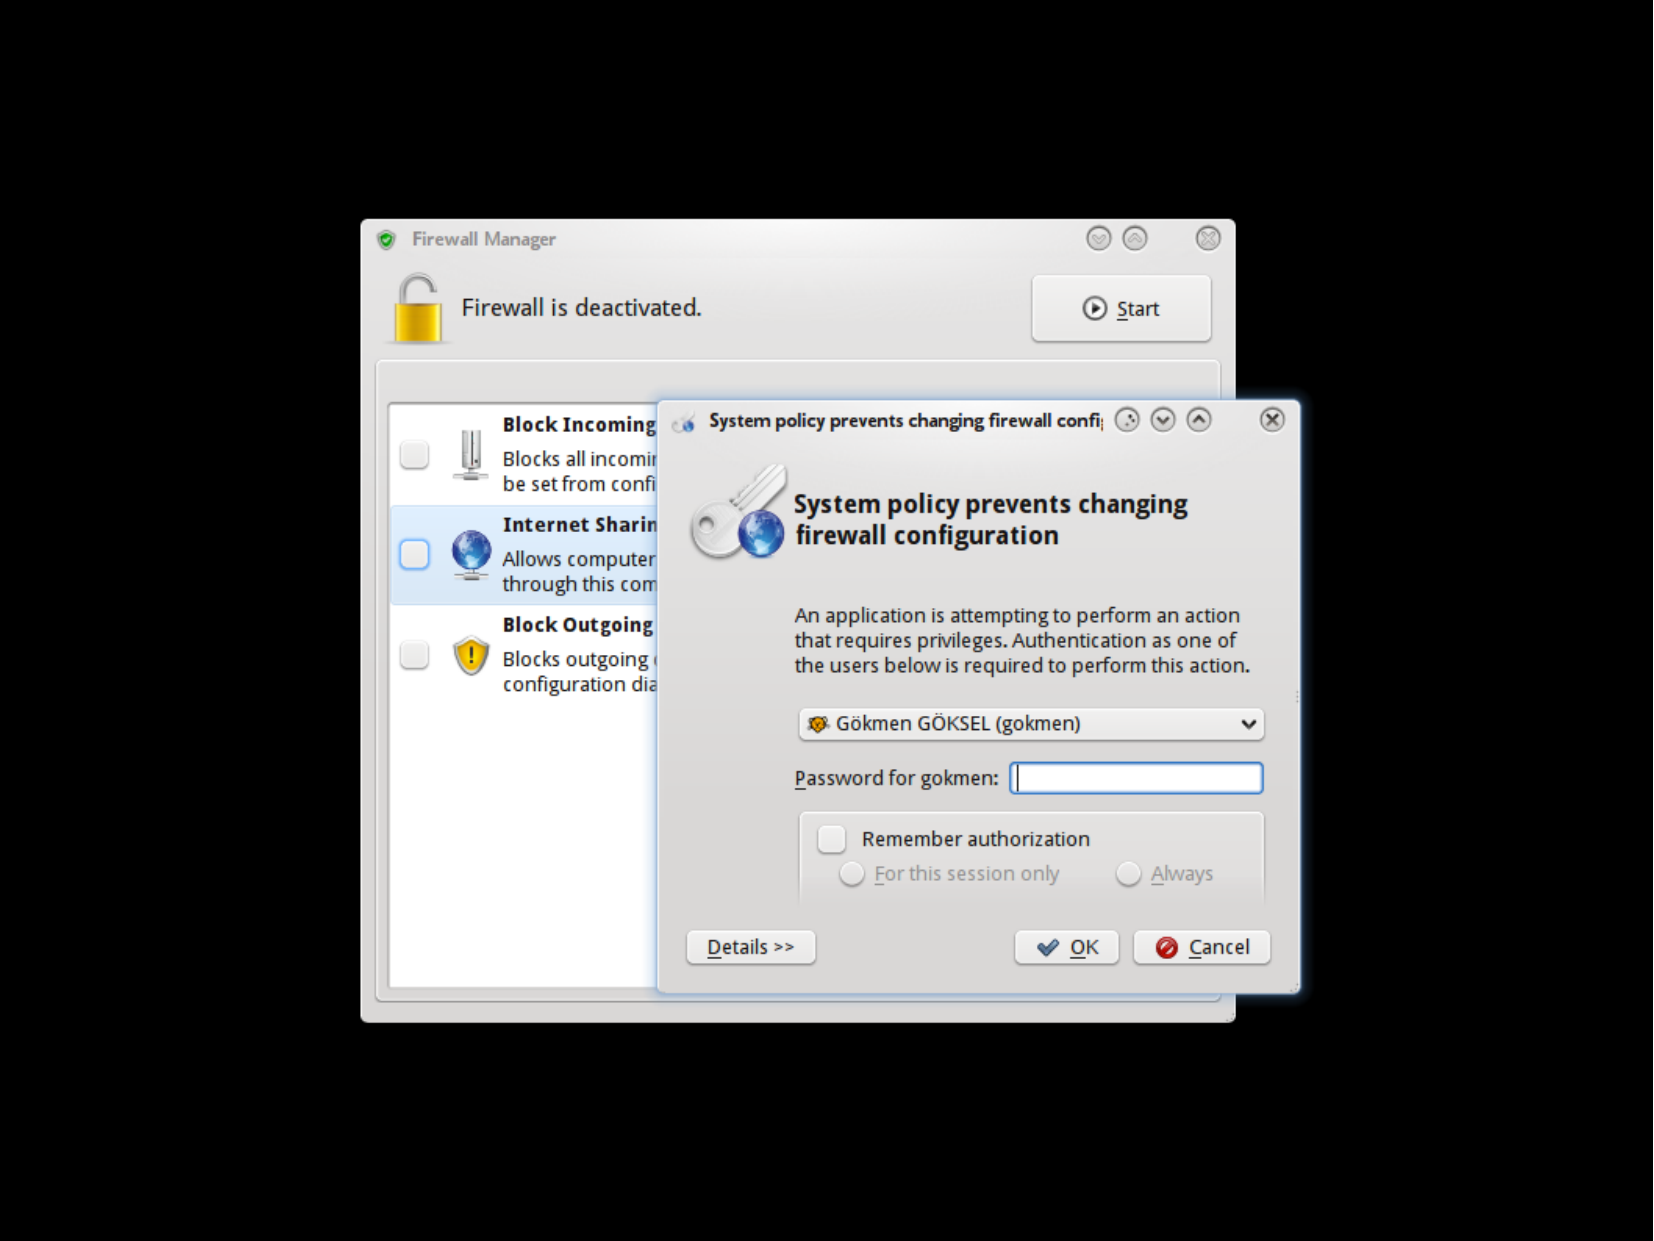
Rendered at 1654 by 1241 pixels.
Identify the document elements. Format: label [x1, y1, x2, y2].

picture [342, 202, 1322, 1045]
